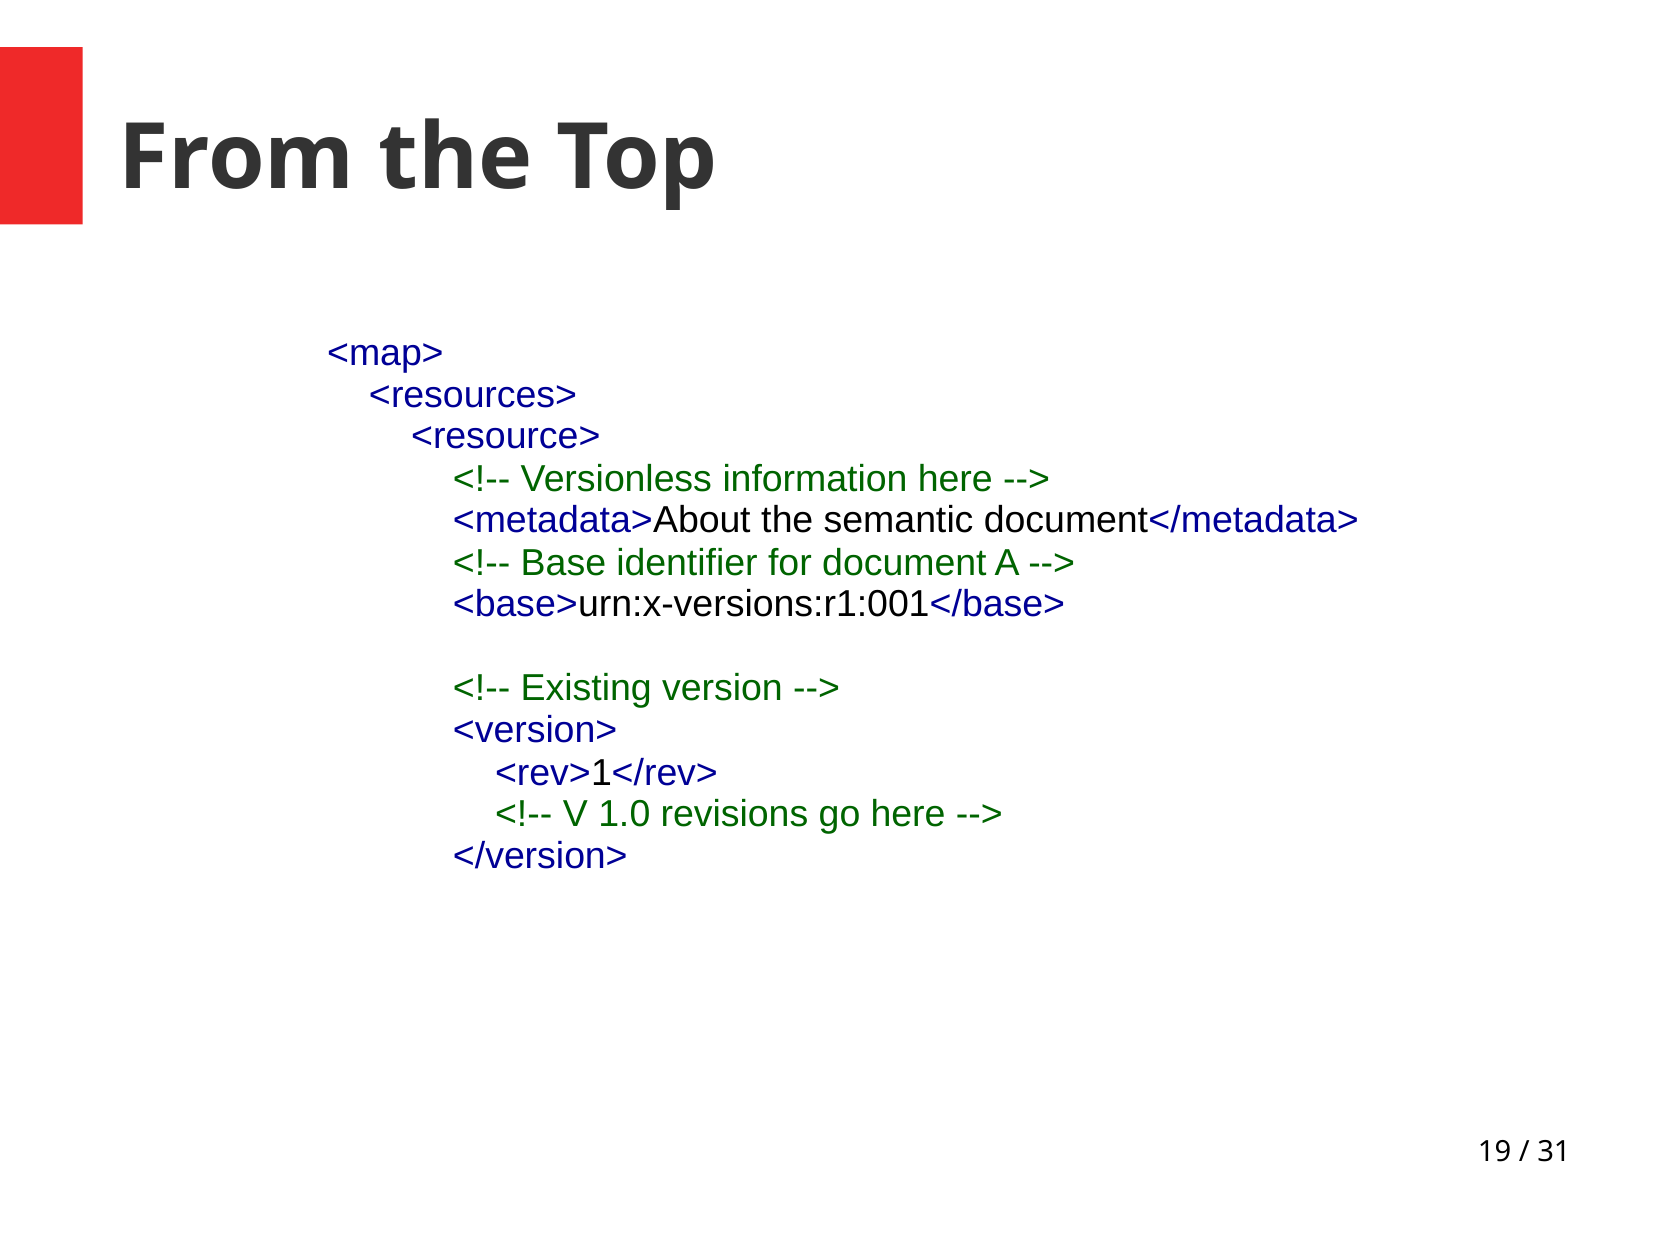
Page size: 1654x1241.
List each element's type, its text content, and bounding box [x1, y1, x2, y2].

text_box <map> <resources> <resource> <!-- Versionless information here --> <metadata>About the semantic document</metadata> <!-- Base identifier for document A --> <base>urn:x-versions:r1:001</base> <!-- Existing version --> <version> <rev>1</rev> <!-- V 1.0 revisions go here --> </version> [312, 323, 1374, 927]
title From the Top [118, 49, 1571, 257]
